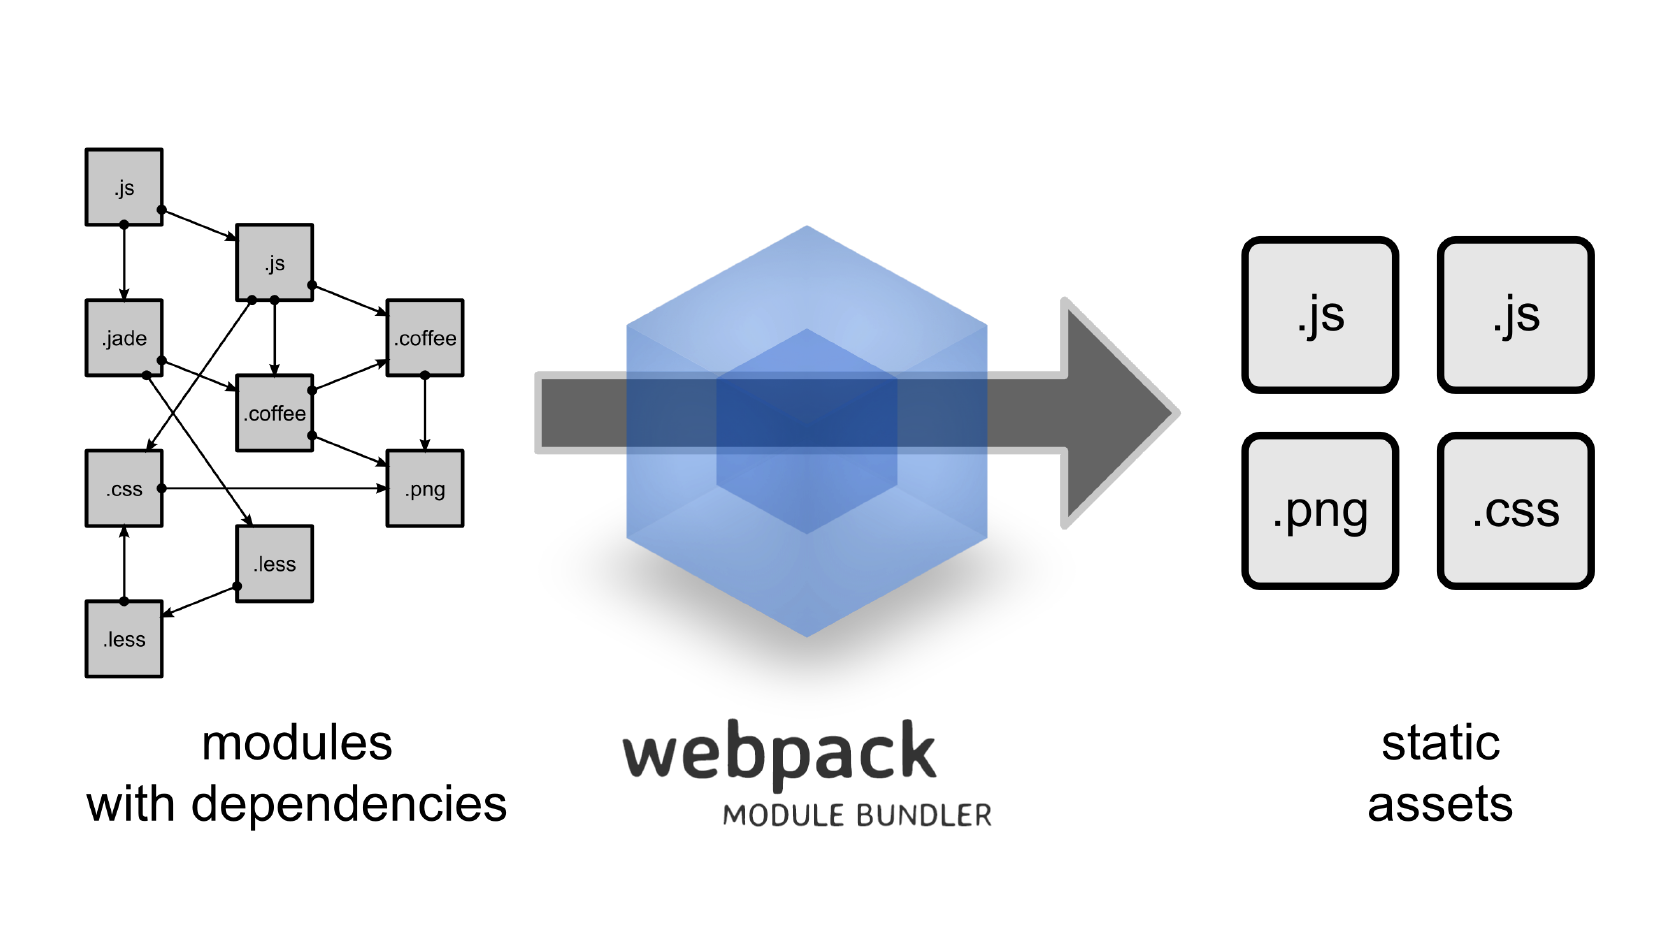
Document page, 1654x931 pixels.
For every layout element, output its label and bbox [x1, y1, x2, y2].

picture [11, 74, 1654, 902]
